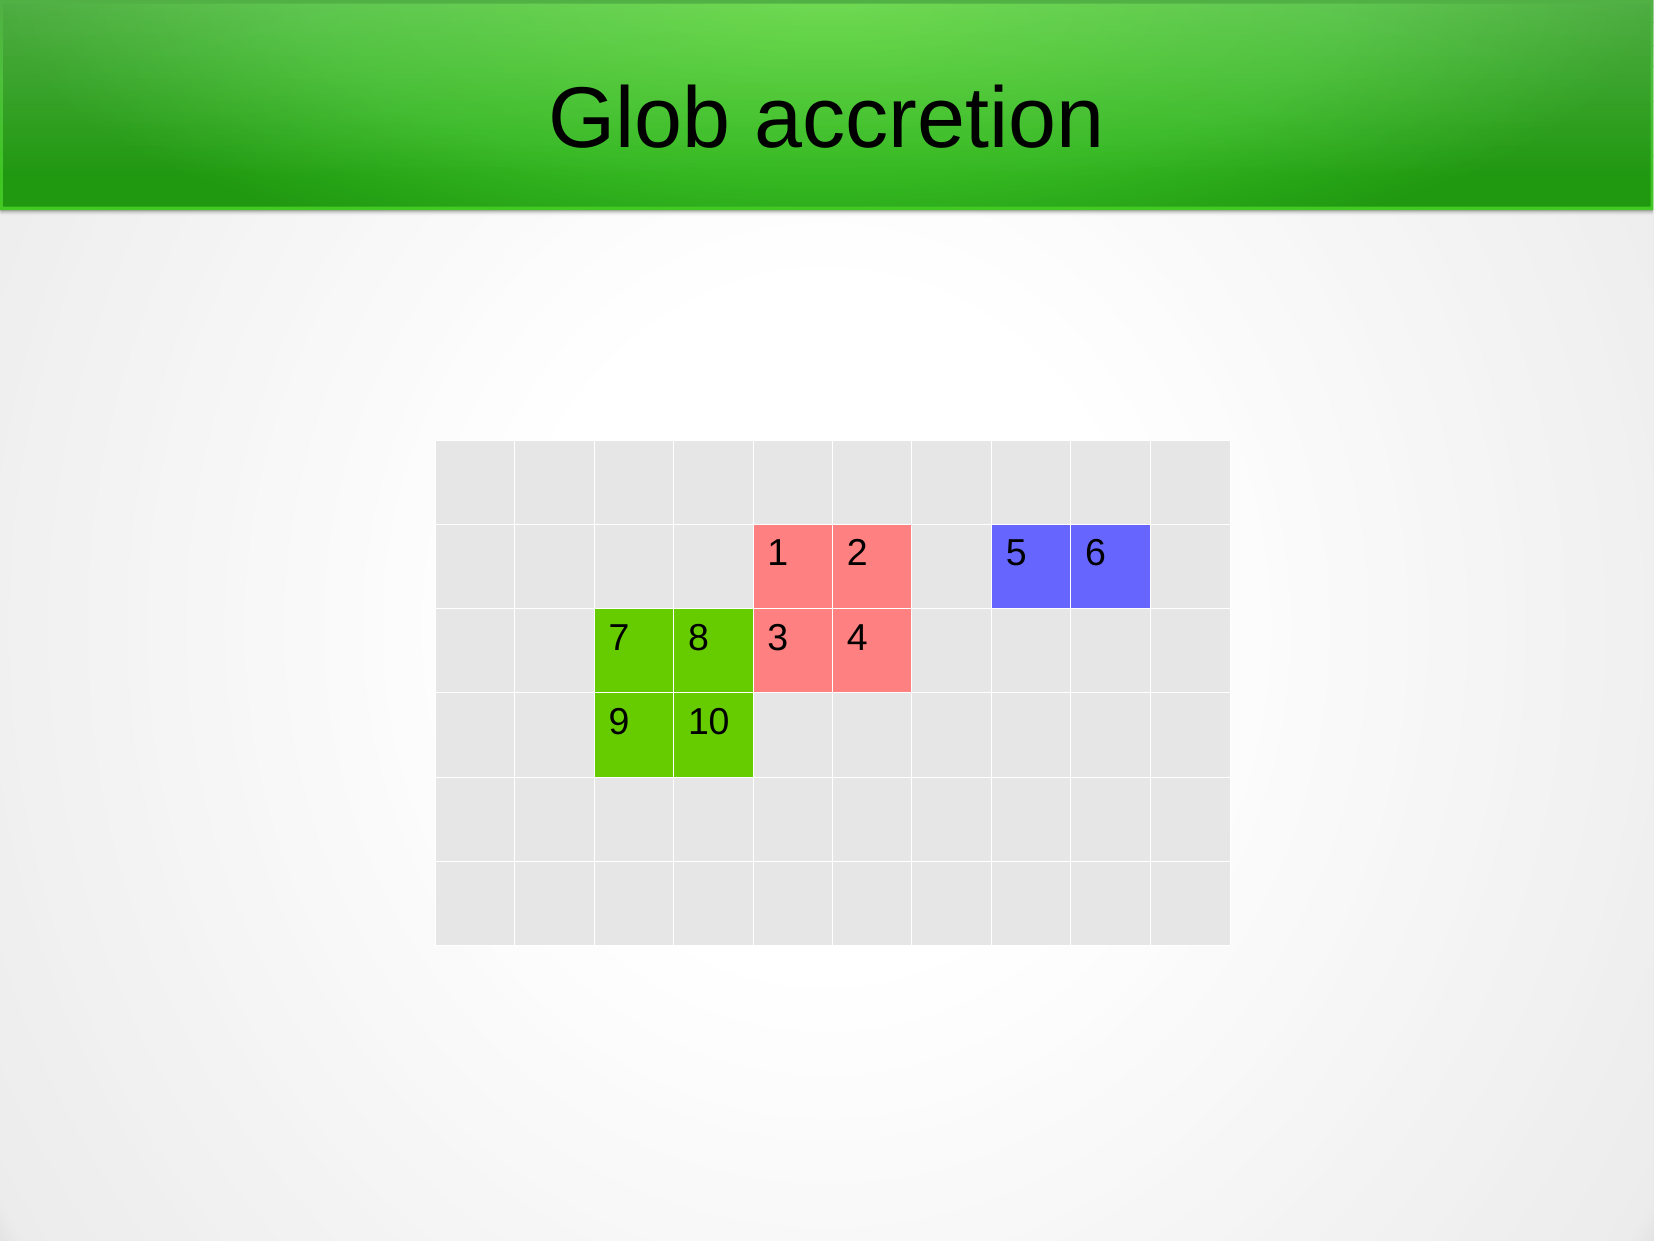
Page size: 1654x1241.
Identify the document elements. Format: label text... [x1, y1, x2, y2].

table_header [1151, 441, 1230, 524]
table_cell [674, 862, 753, 945]
table_header [1071, 441, 1150, 524]
table_cell [754, 862, 832, 945]
table_cell [992, 862, 1070, 945]
table_cell [595, 862, 673, 945]
table_cell [1151, 525, 1230, 608]
table_header [833, 441, 911, 524]
table_cell [515, 778, 594, 861]
table_cell 7 [595, 609, 673, 692]
title Glob accretion [82, 47, 1571, 189]
table_cell [1151, 862, 1230, 945]
table_cell [1071, 862, 1150, 945]
table_cell [754, 778, 832, 861]
table_cell [992, 609, 1070, 692]
table_cell [436, 525, 514, 608]
table_cell [1071, 778, 1150, 861]
table_cell [833, 778, 911, 861]
table_cell [992, 693, 1070, 777]
table_header [436, 441, 514, 524]
table_cell [912, 778, 991, 861]
table_cell [436, 862, 514, 945]
table_cell [595, 778, 673, 861]
table_cell 3 [754, 609, 832, 692]
table_cell 1 [754, 525, 832, 608]
table_cell [515, 693, 594, 777]
table_cell [992, 778, 1070, 861]
table_cell [515, 525, 594, 608]
table_cell [1151, 609, 1230, 692]
table_cell [436, 609, 514, 692]
table_cell [515, 609, 594, 692]
table_cell [912, 525, 991, 608]
table_cell [754, 693, 832, 777]
table_header [515, 441, 594, 524]
table_cell [1071, 609, 1150, 692]
table_cell [515, 862, 594, 945]
table_cell [912, 862, 991, 945]
table_cell [833, 862, 911, 945]
table_cell [674, 525, 753, 608]
table_cell [674, 778, 753, 861]
table_cell 10 [674, 693, 753, 777]
table_cell [912, 609, 991, 692]
table_cell 4 [833, 609, 911, 692]
table_cell 6 [1071, 525, 1150, 608]
table_cell [1151, 693, 1230, 777]
table_cell 9 [595, 693, 673, 777]
table_cell 2 [833, 525, 911, 608]
table_cell [912, 693, 991, 777]
table_cell [1071, 693, 1150, 777]
table_cell [595, 525, 673, 608]
table_header [754, 441, 832, 524]
table_header [674, 441, 753, 524]
table_header [595, 441, 673, 524]
table_cell 8 [674, 609, 753, 692]
table_header [992, 441, 1070, 524]
table_cell 5 [992, 525, 1070, 608]
table_cell [436, 693, 514, 777]
table_cell [436, 778, 514, 861]
table_cell [833, 693, 911, 777]
table_header [912, 441, 991, 524]
table_cell [1151, 778, 1230, 861]
